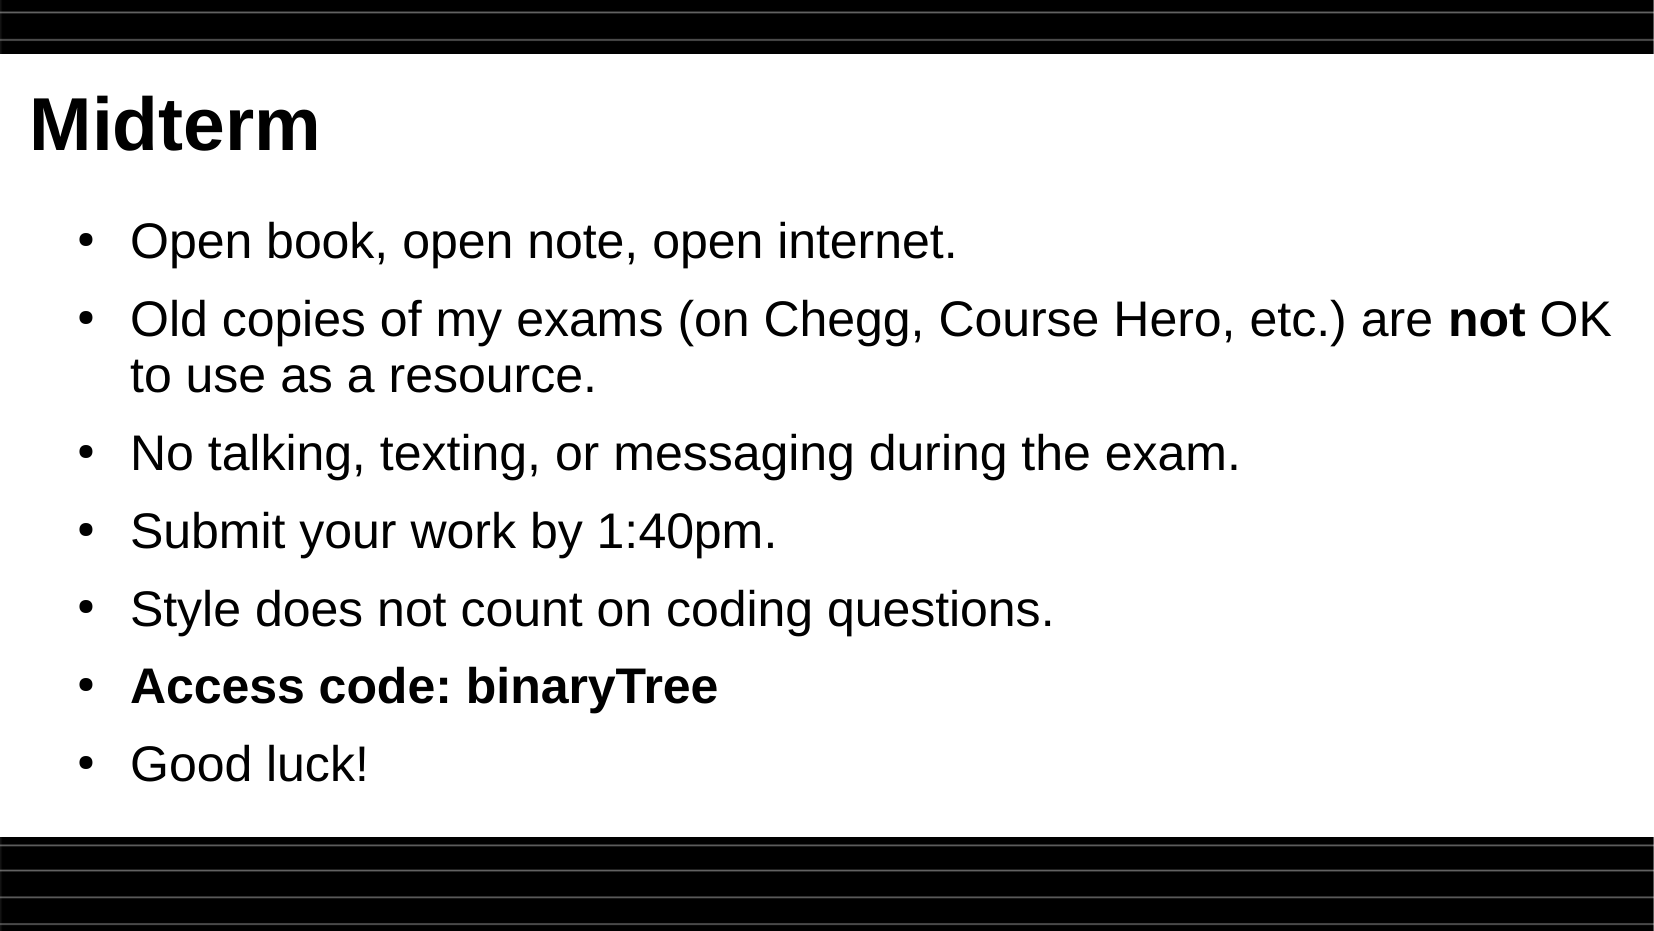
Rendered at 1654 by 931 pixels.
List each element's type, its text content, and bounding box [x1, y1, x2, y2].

list Open book, open note, open internet. Old copies of my exams (on Chegg, Course Hero, etc.) are not OK to use as a resource. No talking, texting, or messaging during the exam. Submit your work by 1:40pm. Style does not count on coding questions. Access code: binaryTree Good luck! [59, 213, 1636, 826]
text_box Midterm [15, 75, 1546, 174]
picture [0, 0, 1654, 54]
picture [0, 837, 1654, 931]
